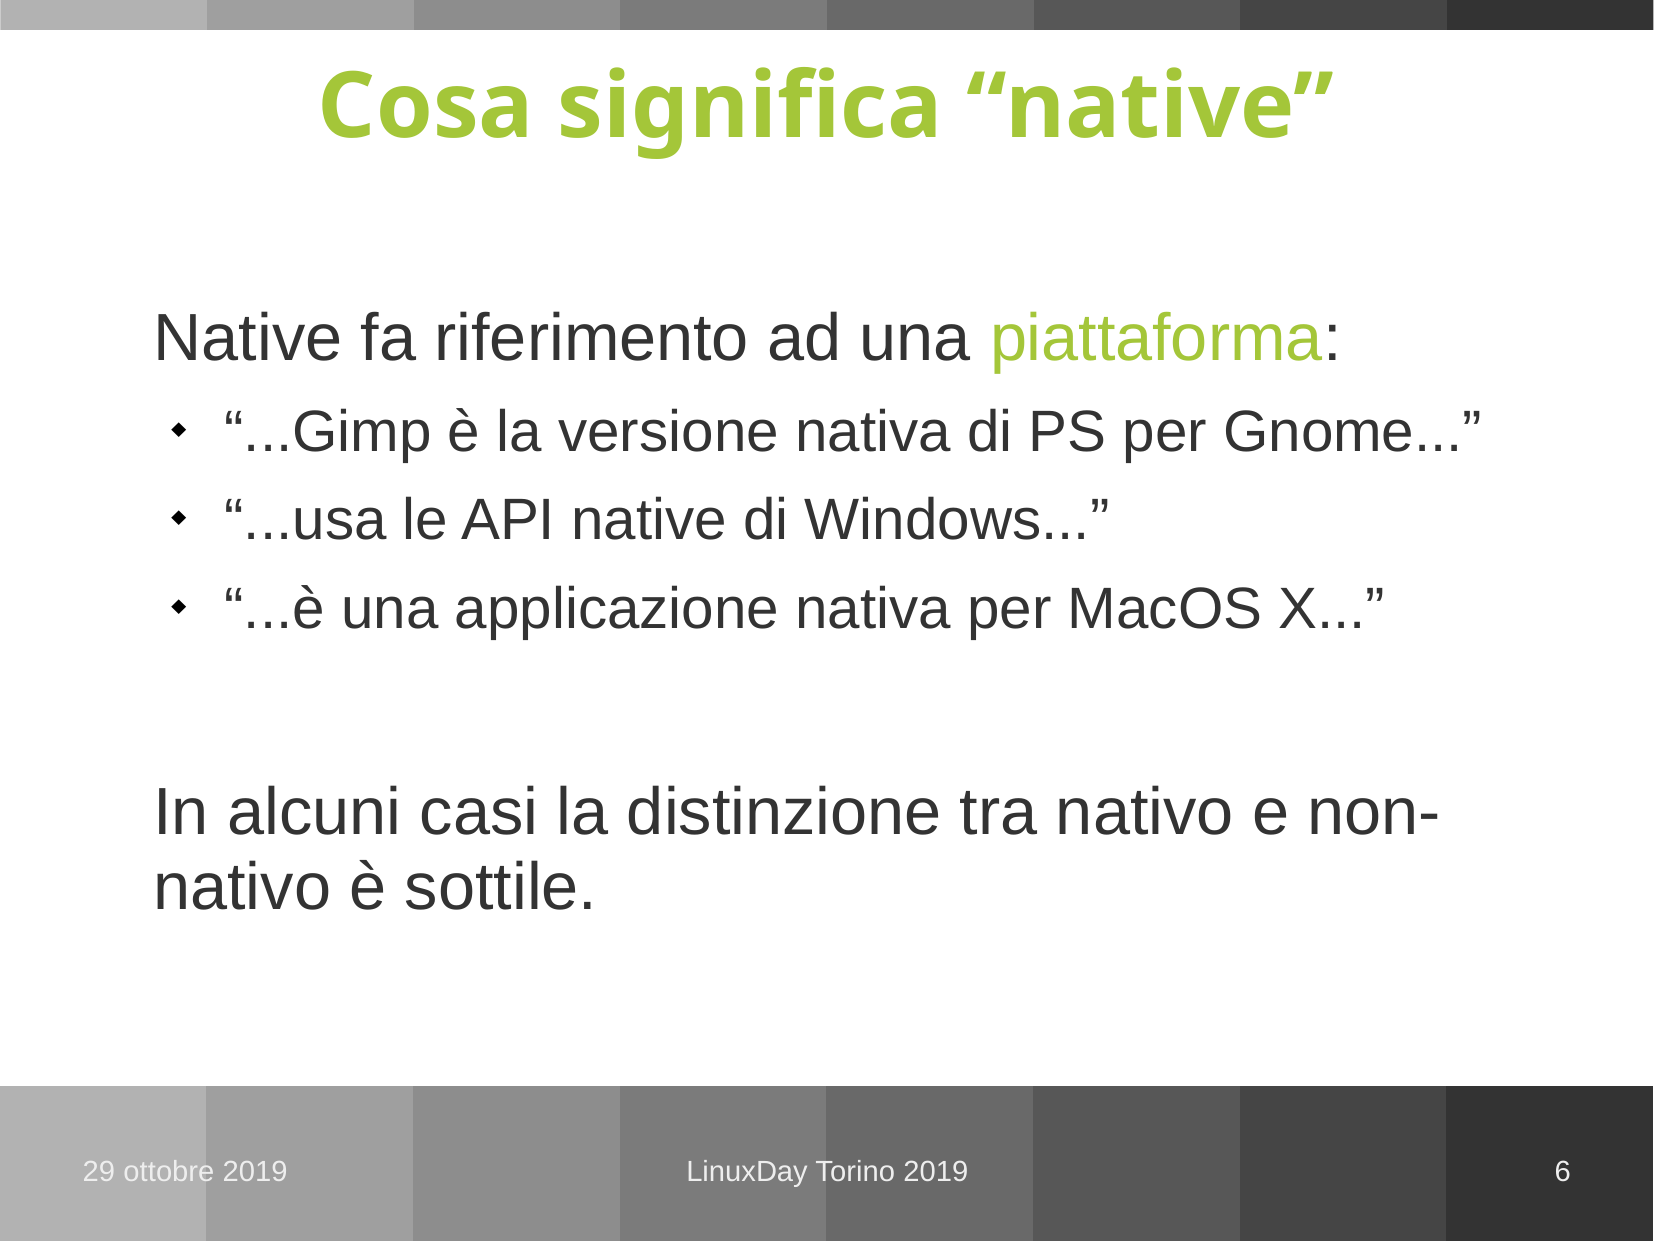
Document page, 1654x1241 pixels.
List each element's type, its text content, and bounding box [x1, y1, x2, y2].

list Native fa riferimento ad una piattaforma: “...Gimp è la versione nativa di PS per Gnome...” “...usa le API native di Windows...” “...è una applicazione nativa per MacOS X...” In alcuni casi la distinzione tra nativo e non-nativo è sottile. [82, 300, 1571, 1010]
title Cosa significa “native” [82, 39, 1571, 164]
